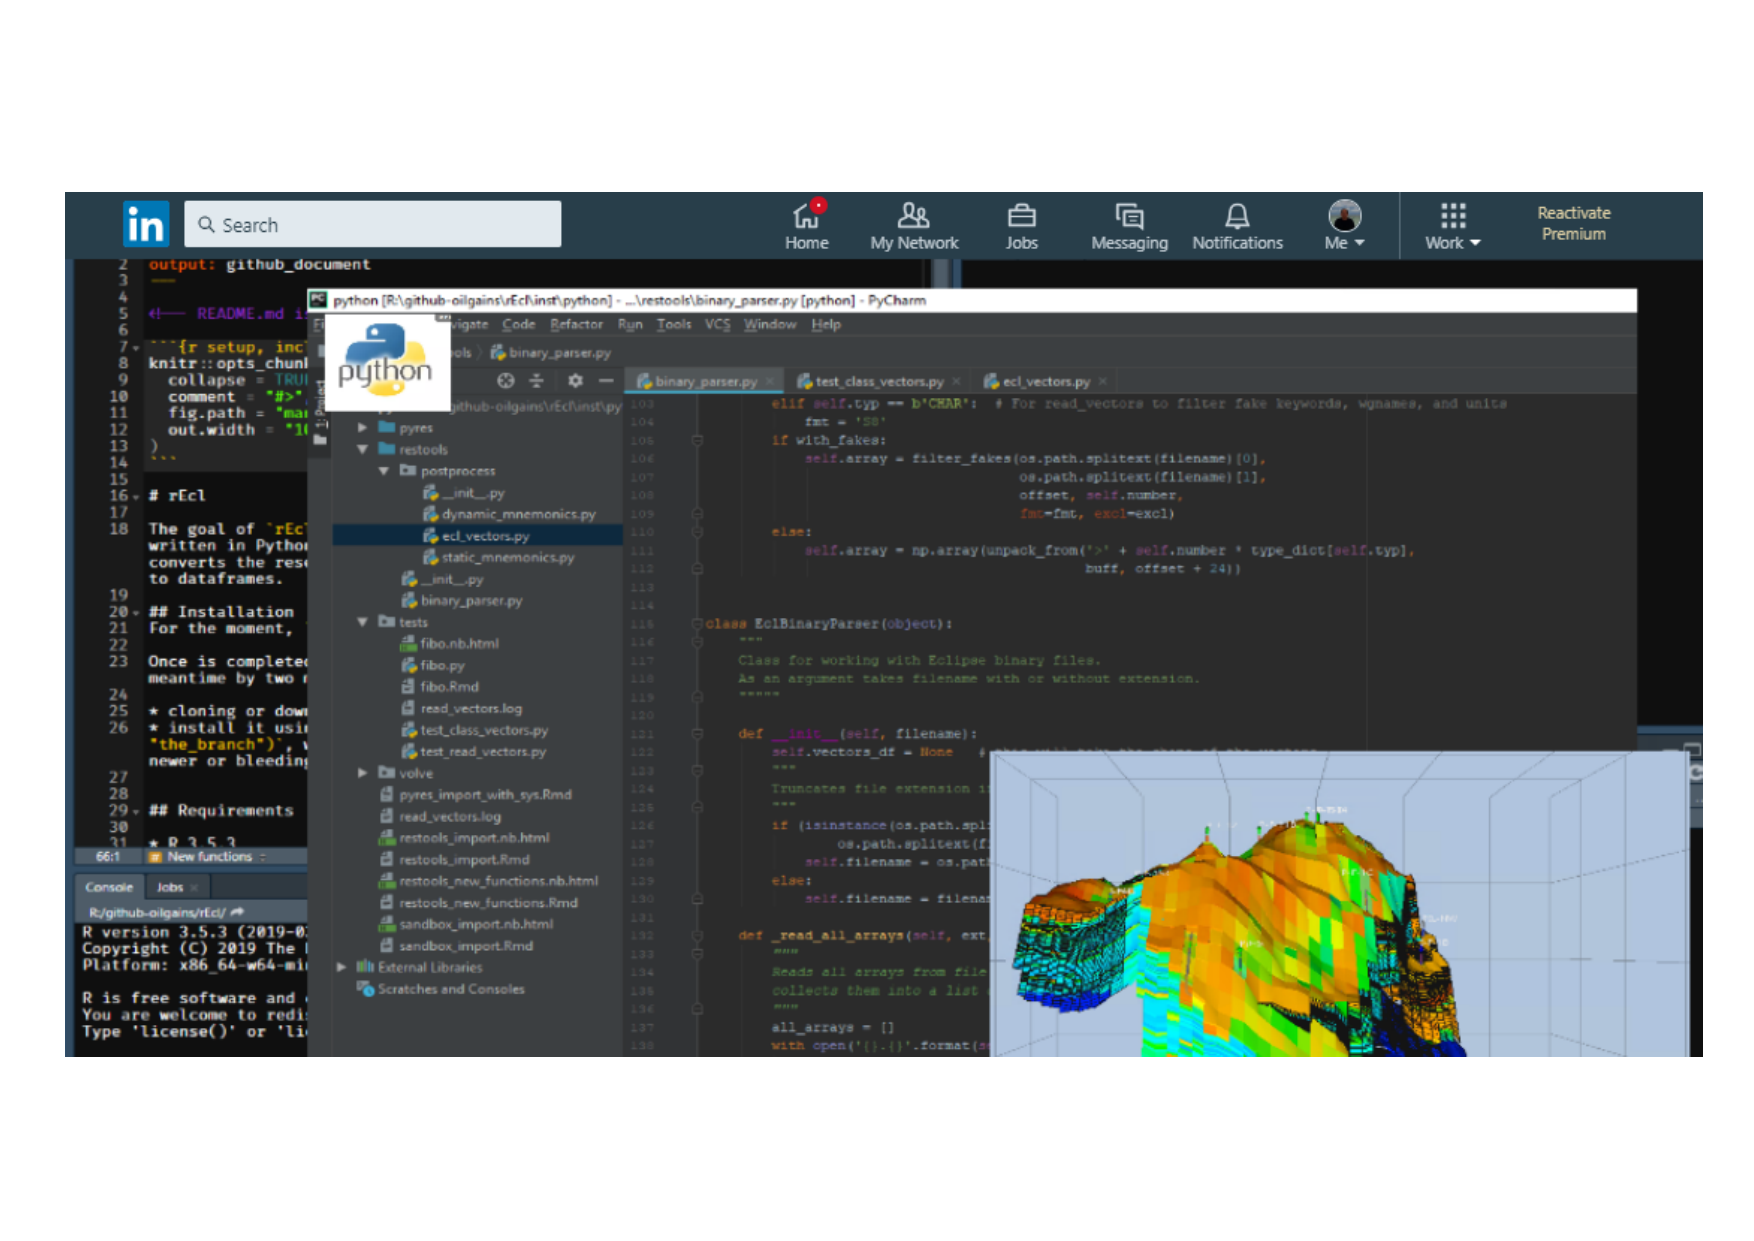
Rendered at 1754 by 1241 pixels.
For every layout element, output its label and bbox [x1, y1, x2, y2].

picture [65, 192, 1703, 1058]
